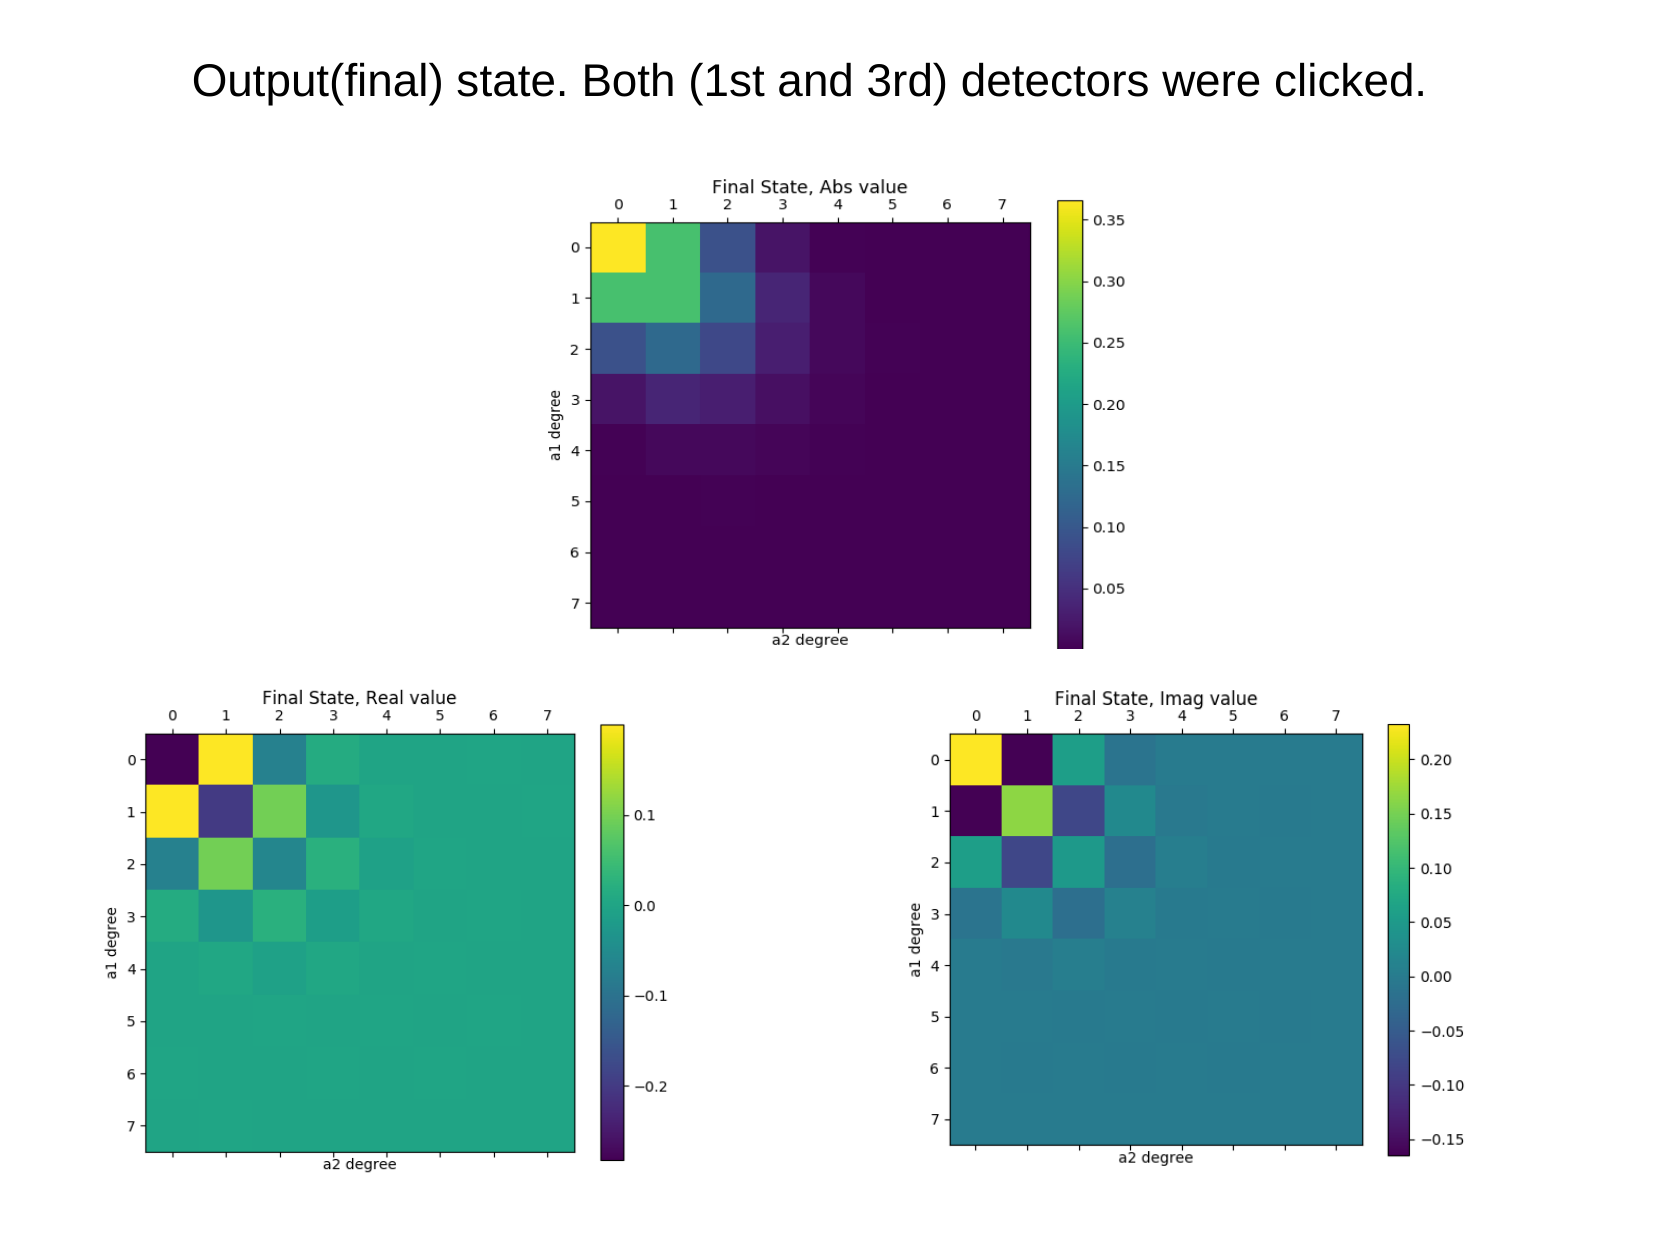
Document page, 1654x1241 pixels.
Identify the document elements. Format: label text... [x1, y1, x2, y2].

picture [42, 122, 1515, 1211]
text_box Output(final) state. Both (1st and 3rd) detectors were clicked. [177, 47, 1465, 123]
